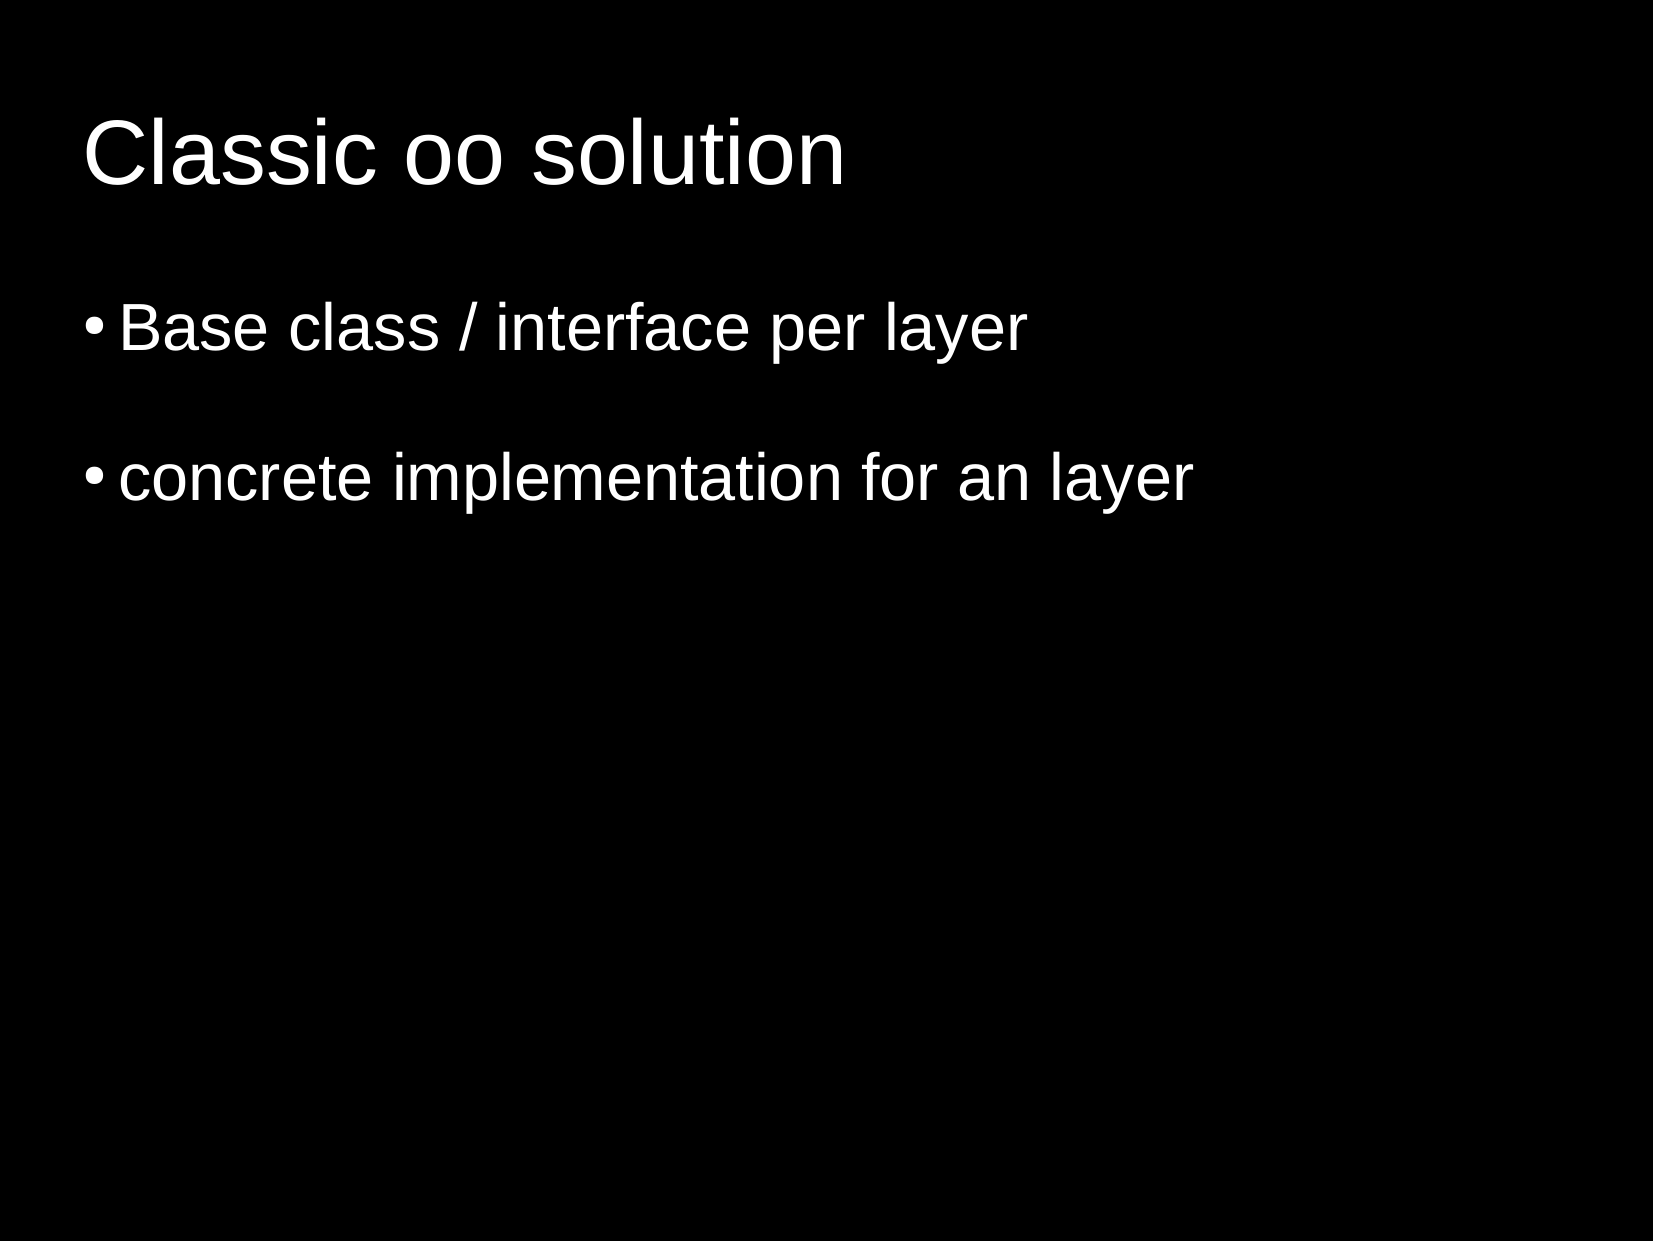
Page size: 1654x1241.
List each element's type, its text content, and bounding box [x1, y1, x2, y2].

subtitle Base class / interface per layer concrete implementation for an layer [82, 290, 1571, 1010]
title Classic oo solution [82, 49, 1571, 257]
